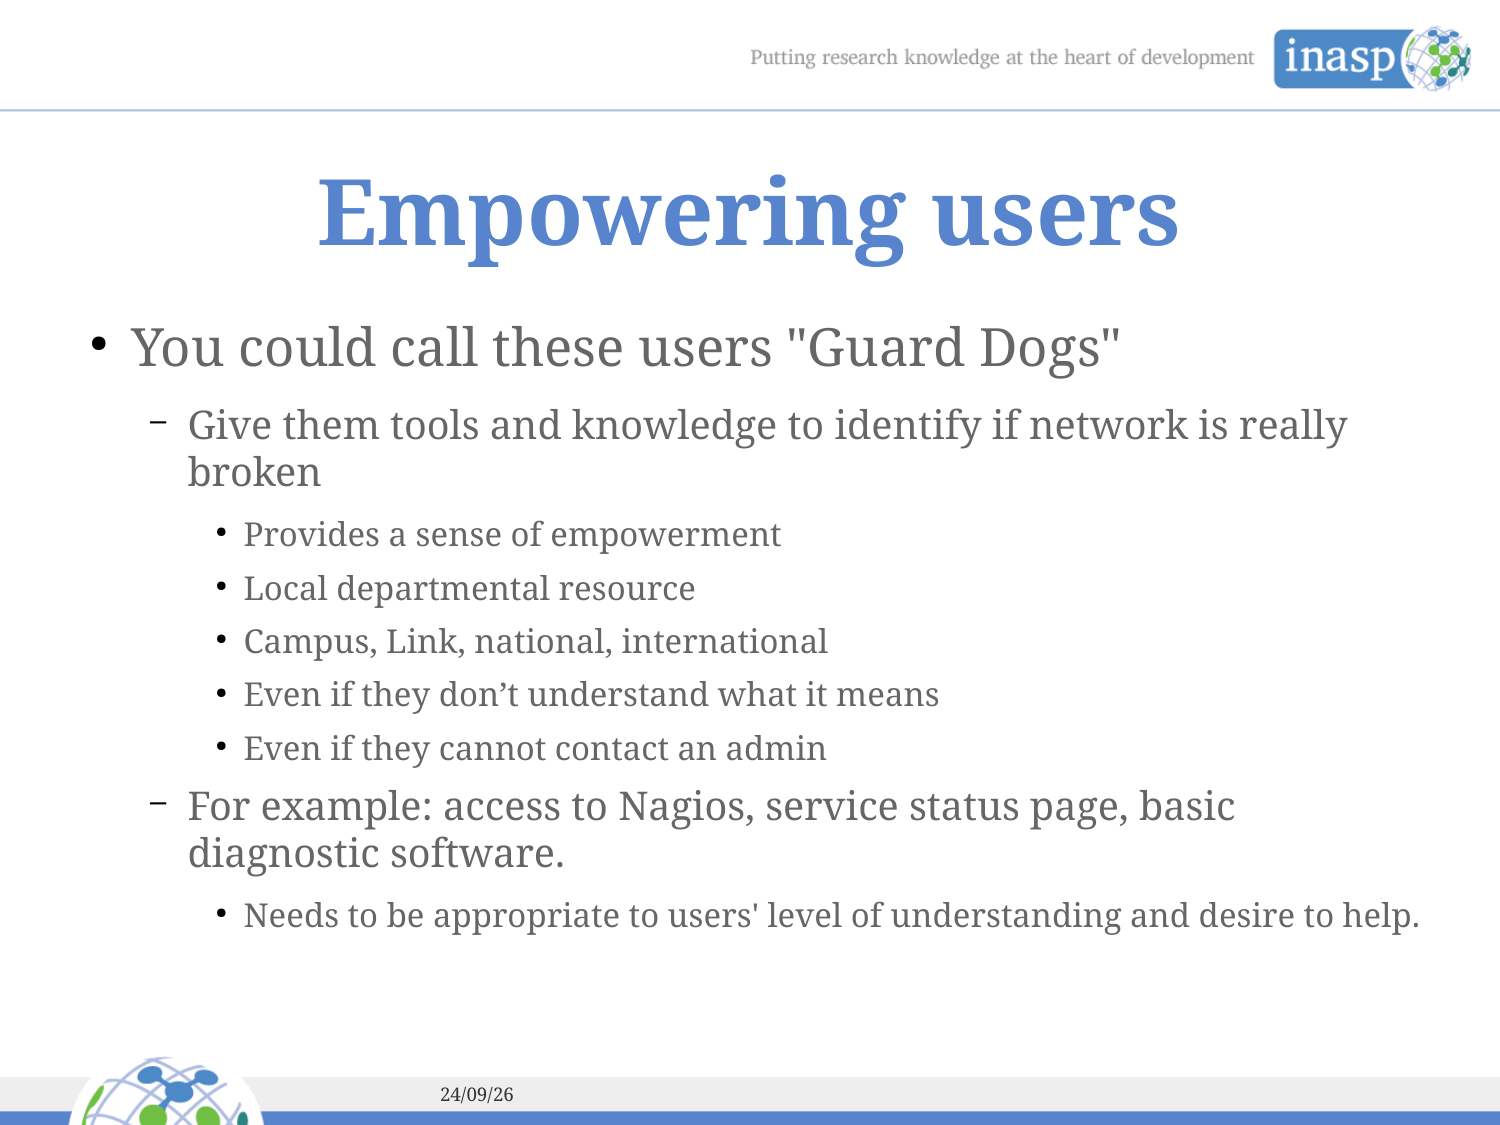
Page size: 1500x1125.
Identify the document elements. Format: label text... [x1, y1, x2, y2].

title Empowering users [75, 129, 1426, 313]
picture [0, 0, 1500, 1125]
list You could call these users "Guard Dogs" Give them tools and knowledge to identify if network is really broken Provides a sense of empowerment Local departmental resource Campus, Link, national, international Even if they don’t understand what it means Even if they cannot contact an admin For example: access to Nagios, service status page, basic diagnostic software. Needs to be appropriate to users' level of understanding and desire to help. [75, 313, 1426, 967]
